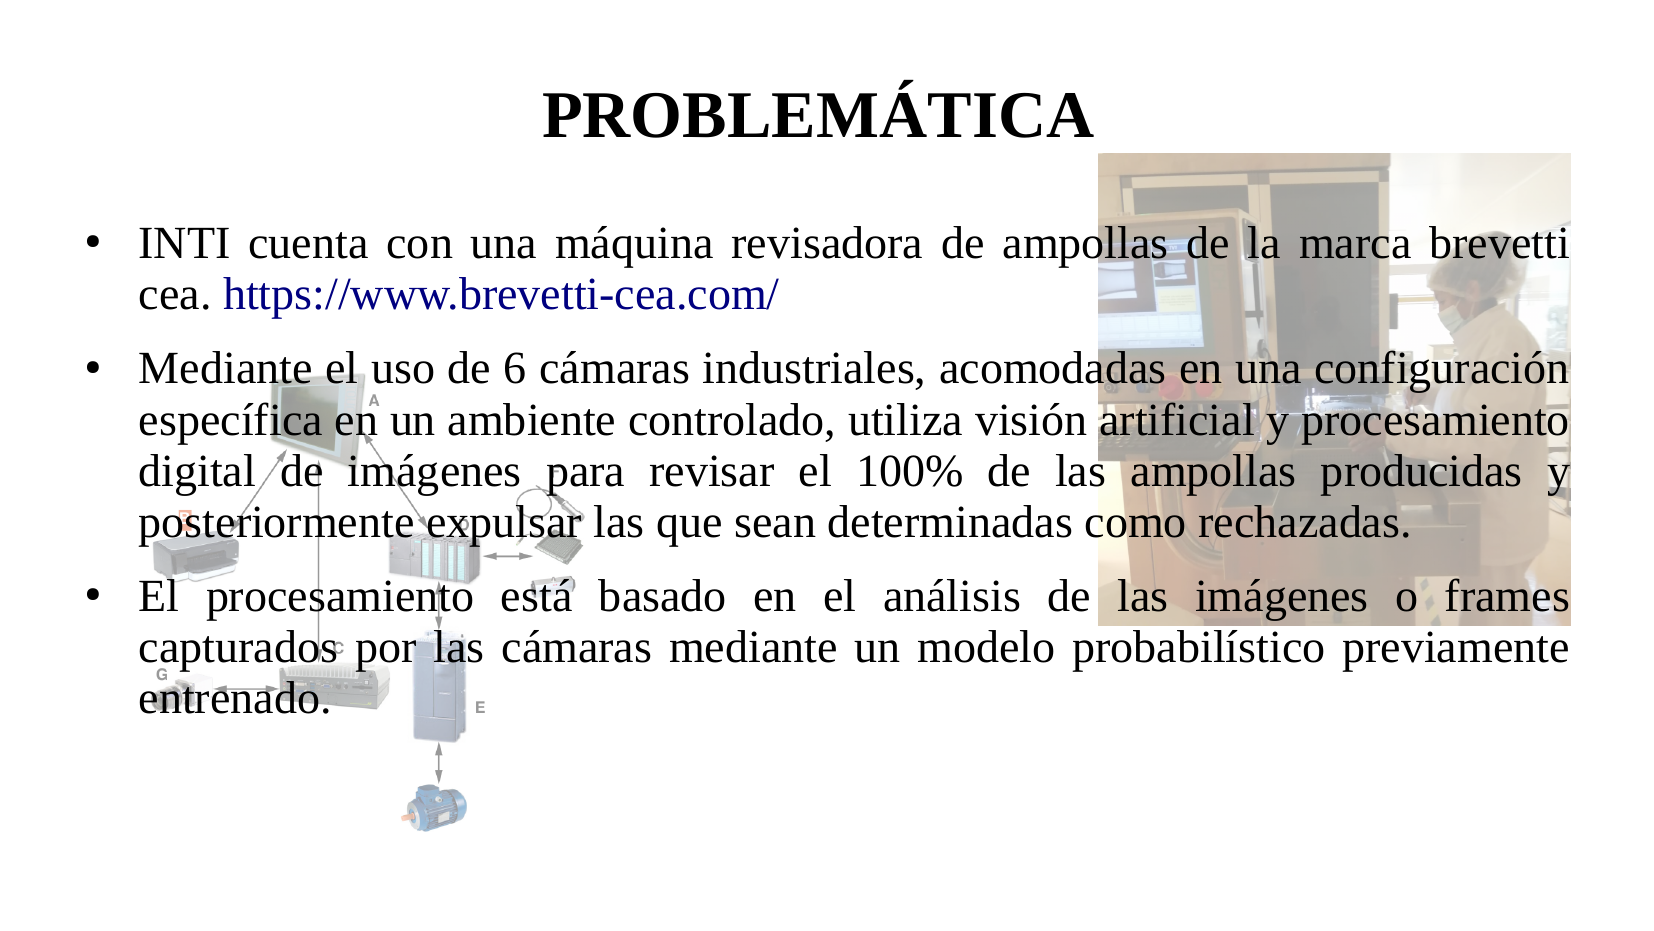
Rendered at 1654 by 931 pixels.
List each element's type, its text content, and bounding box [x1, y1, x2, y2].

title PROBLEMÁTICA [82, 37, 1571, 193]
picture [1098, 153, 1571, 217]
picture [129, 758, 603, 839]
list INTI cuenta con una máquina revisadora de ampollas de la marca brevetti cea. https://www.brevetti-cea.com/ Mediante el uso de 6 cámaras industriales, acomodadas en una configuración específica en un ambiente controlado, utiliza visión artificial y procesamiento digital de imágenes para revisar el 100% de las ampollas producidas y posteriormente expulsar las que sean determinadas como rechazadas. El procesamiento está basado en el análisis de las imágenes o frames capturados por las cámaras mediante un modelo probabilístico previamente entrenado. [82, 217, 1571, 758]
